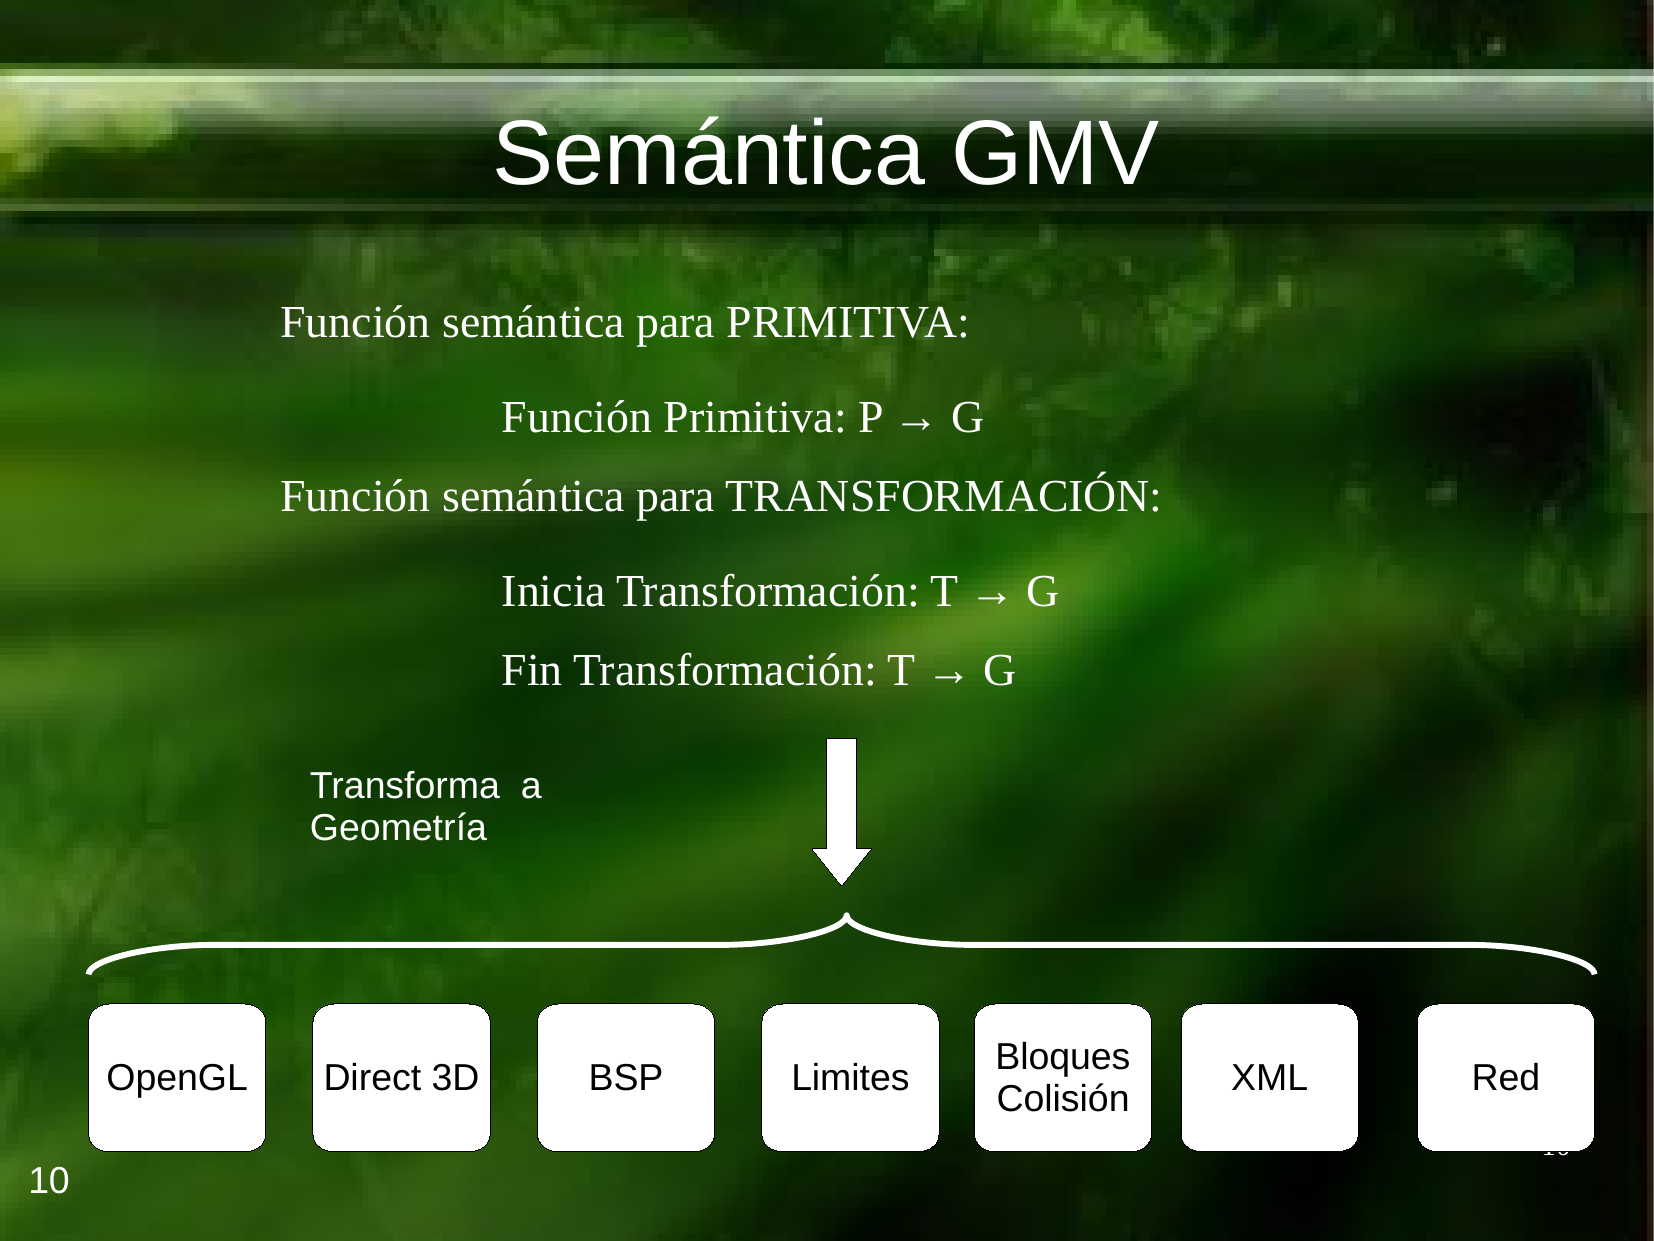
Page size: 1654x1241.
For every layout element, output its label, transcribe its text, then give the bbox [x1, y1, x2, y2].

picture [0, 0, 1654, 1241]
text_box Bloques Colisión [974, 1003, 1152, 1152]
text_box <número> [13, 1151, 214, 1222]
text_box BSP [537, 1003, 715, 1152]
text_box OpenGL [88, 1003, 266, 1152]
text_box XML [1181, 1003, 1359, 1152]
text_box Función semántica para PRIMITIVA: Función Primitiva: P → G Función semántica para TRANSFORMACIÓN: Inicia Transformación: T → G Fin Transformación: T → G [265, 276, 1419, 691]
text_box Red [1417, 1003, 1595, 1152]
title Semántica GMV [82, 56, 1571, 250]
text_box [812, 738, 872, 886]
text_box Transforma a Geometría [295, 757, 591, 857]
text_box Limites [761, 1003, 940, 1152]
text_box Direct 3D [312, 1003, 491, 1152]
